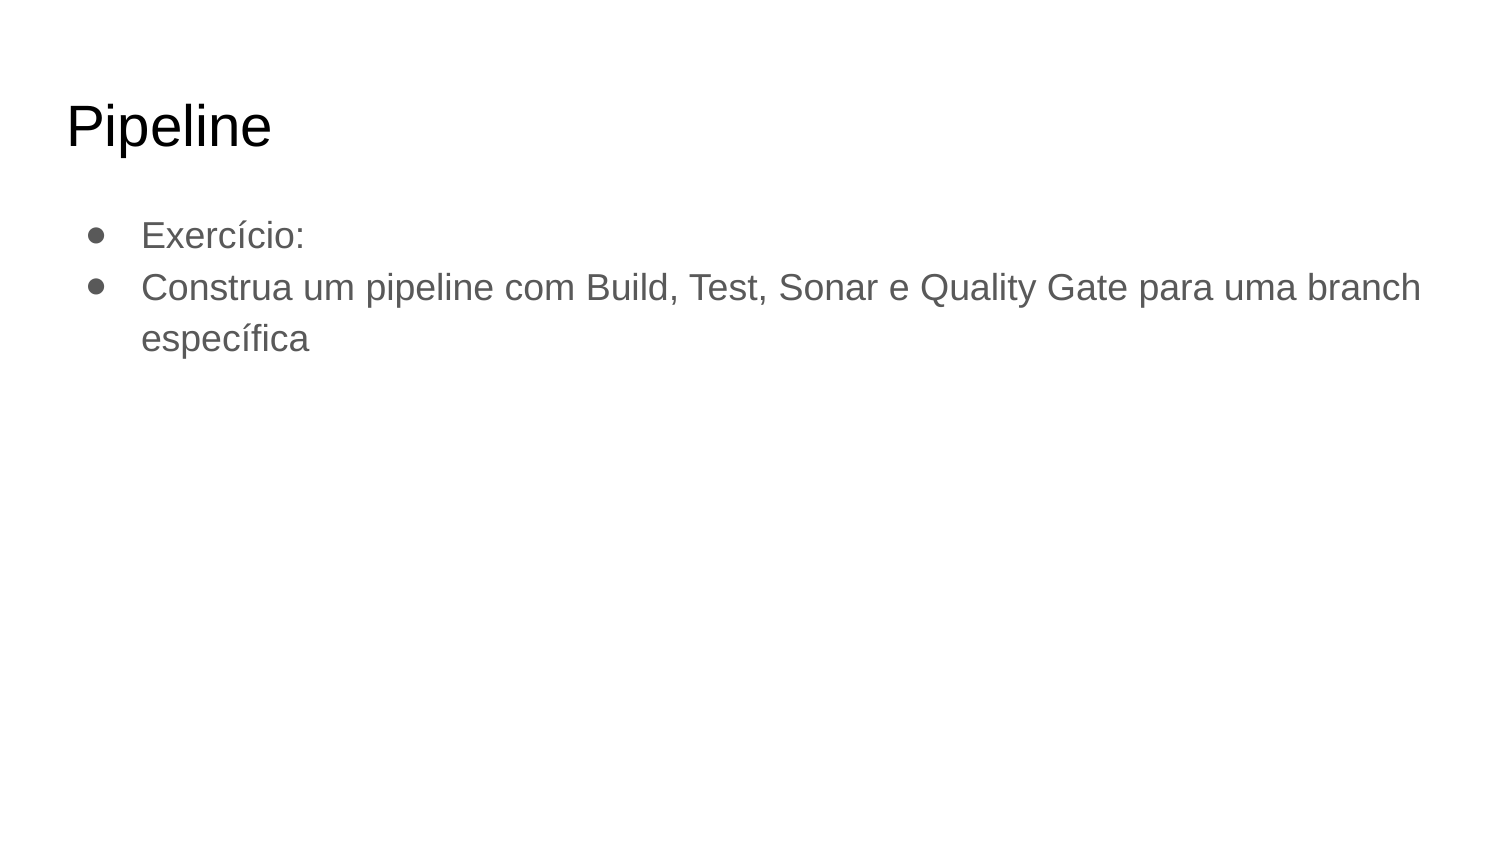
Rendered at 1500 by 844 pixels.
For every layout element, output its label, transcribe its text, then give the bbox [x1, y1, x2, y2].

title Pipeline [51, 72, 1449, 167]
list Exercício: Construa um pipeline com Build, Test, Sonar e Quality Gate para uma branch específica [51, 189, 1489, 750]
